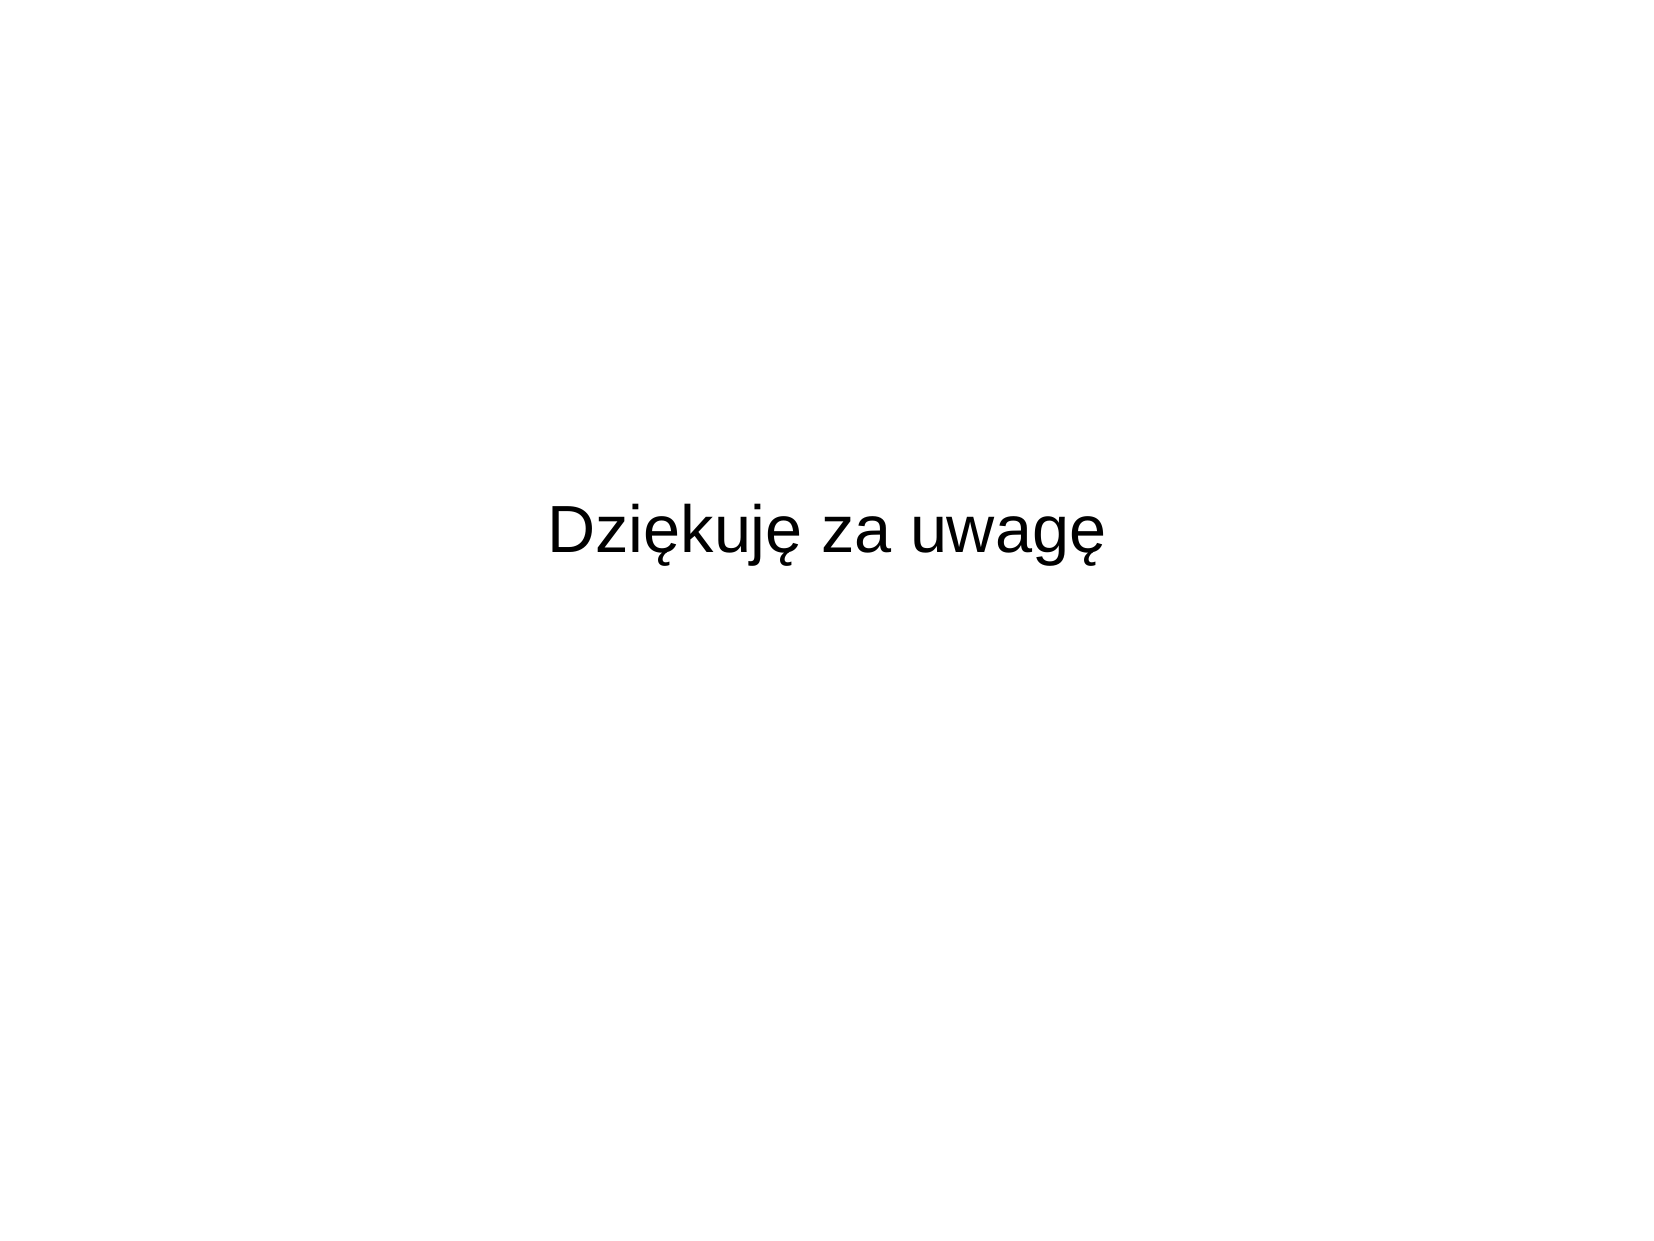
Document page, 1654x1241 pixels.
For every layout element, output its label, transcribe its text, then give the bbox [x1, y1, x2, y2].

subtitle Dziękuję za uwagę [82, 49, 1571, 1010]
